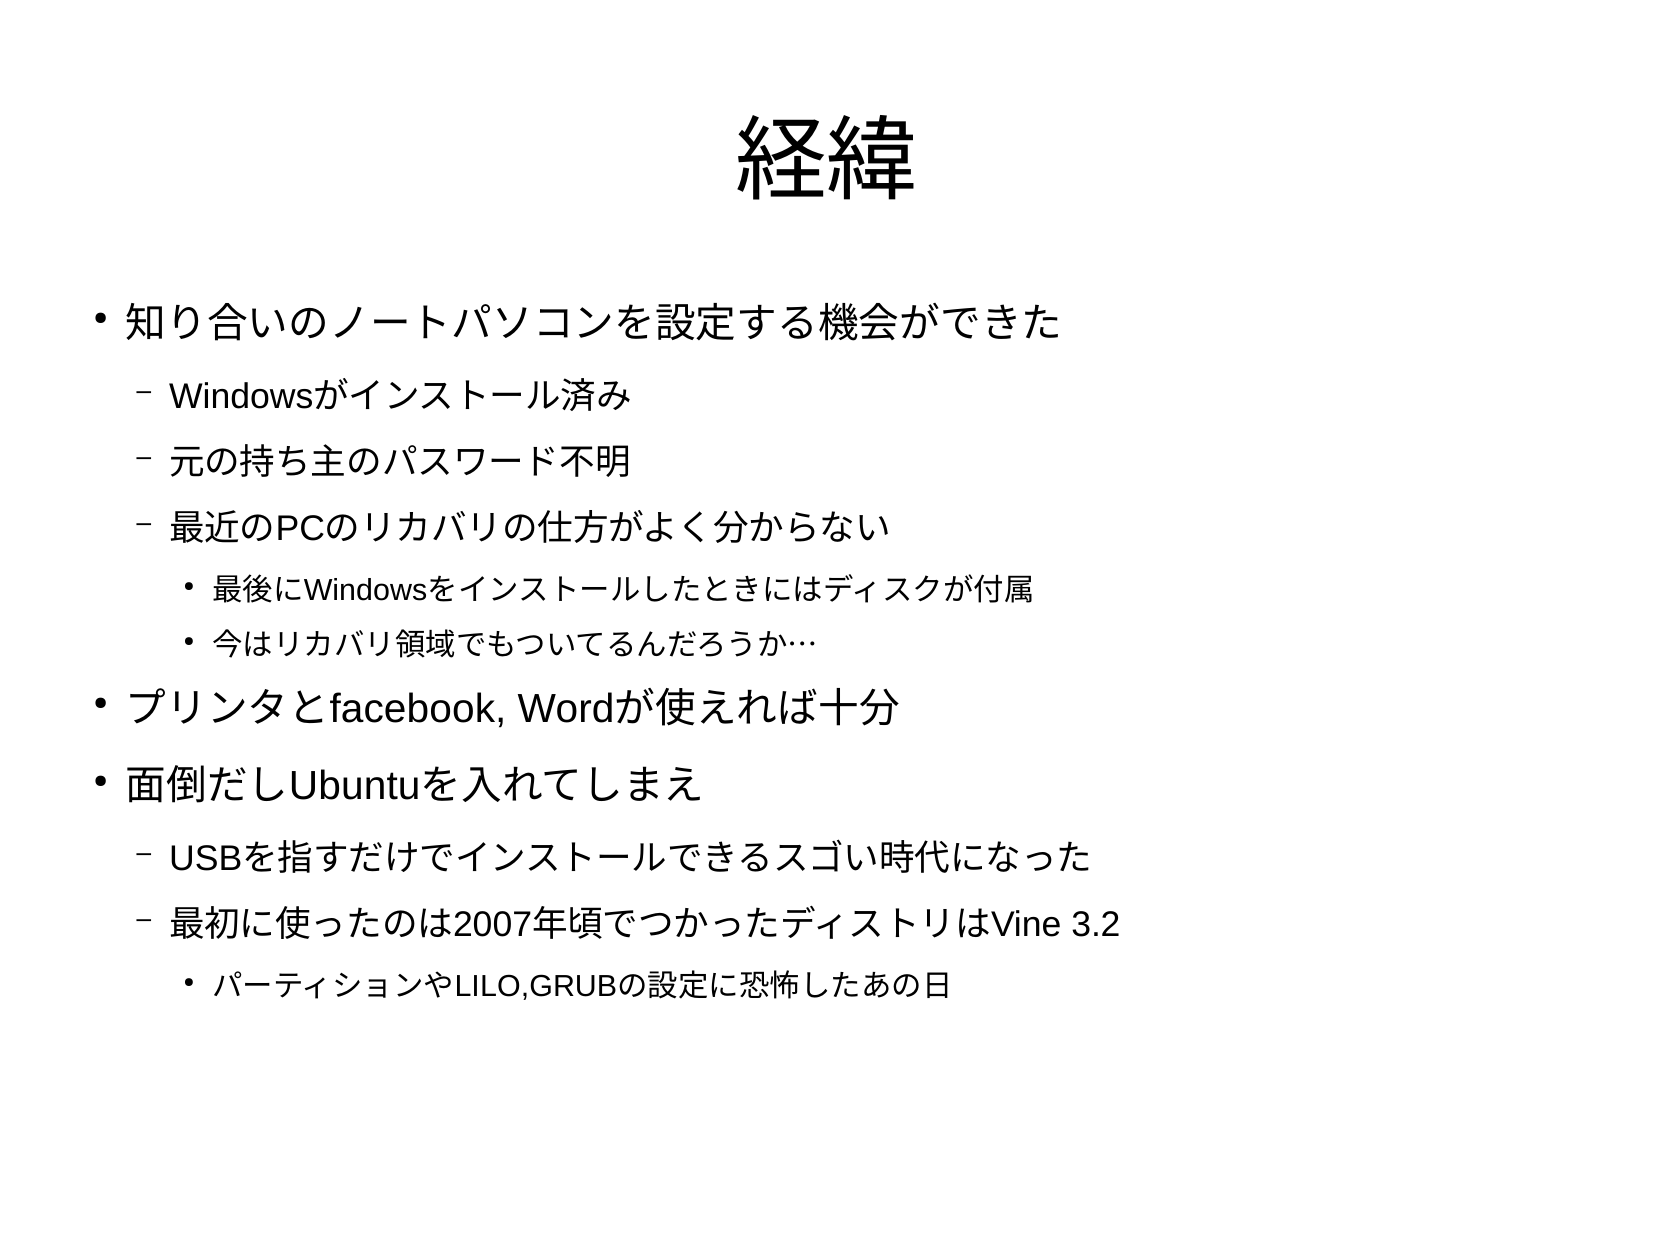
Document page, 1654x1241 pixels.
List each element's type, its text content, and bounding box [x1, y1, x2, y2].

list 知り合いのノートパソコンを設定する機会ができた Windowsがインストール済み 元の持ち主のパスワード不明 最近のPCのリカバリの仕方がよく分からない 最後にWindowsをインストールしたときにはディスクが付属 今はリカバリ領域でもついてるんだろうか… プリンタとfacebook, Wordが使えれば十分 面倒だしUbuntuを入れてしまえ USBを指すだけでインストールできるスゴい時代になった 最初に使ったのは2007年頃でつかったディストリはVine 3.2 パーティションやLILO,GRUBの設定に恐怖したあの日 [82, 290, 1571, 1010]
title 経緯 [82, 49, 1571, 257]
